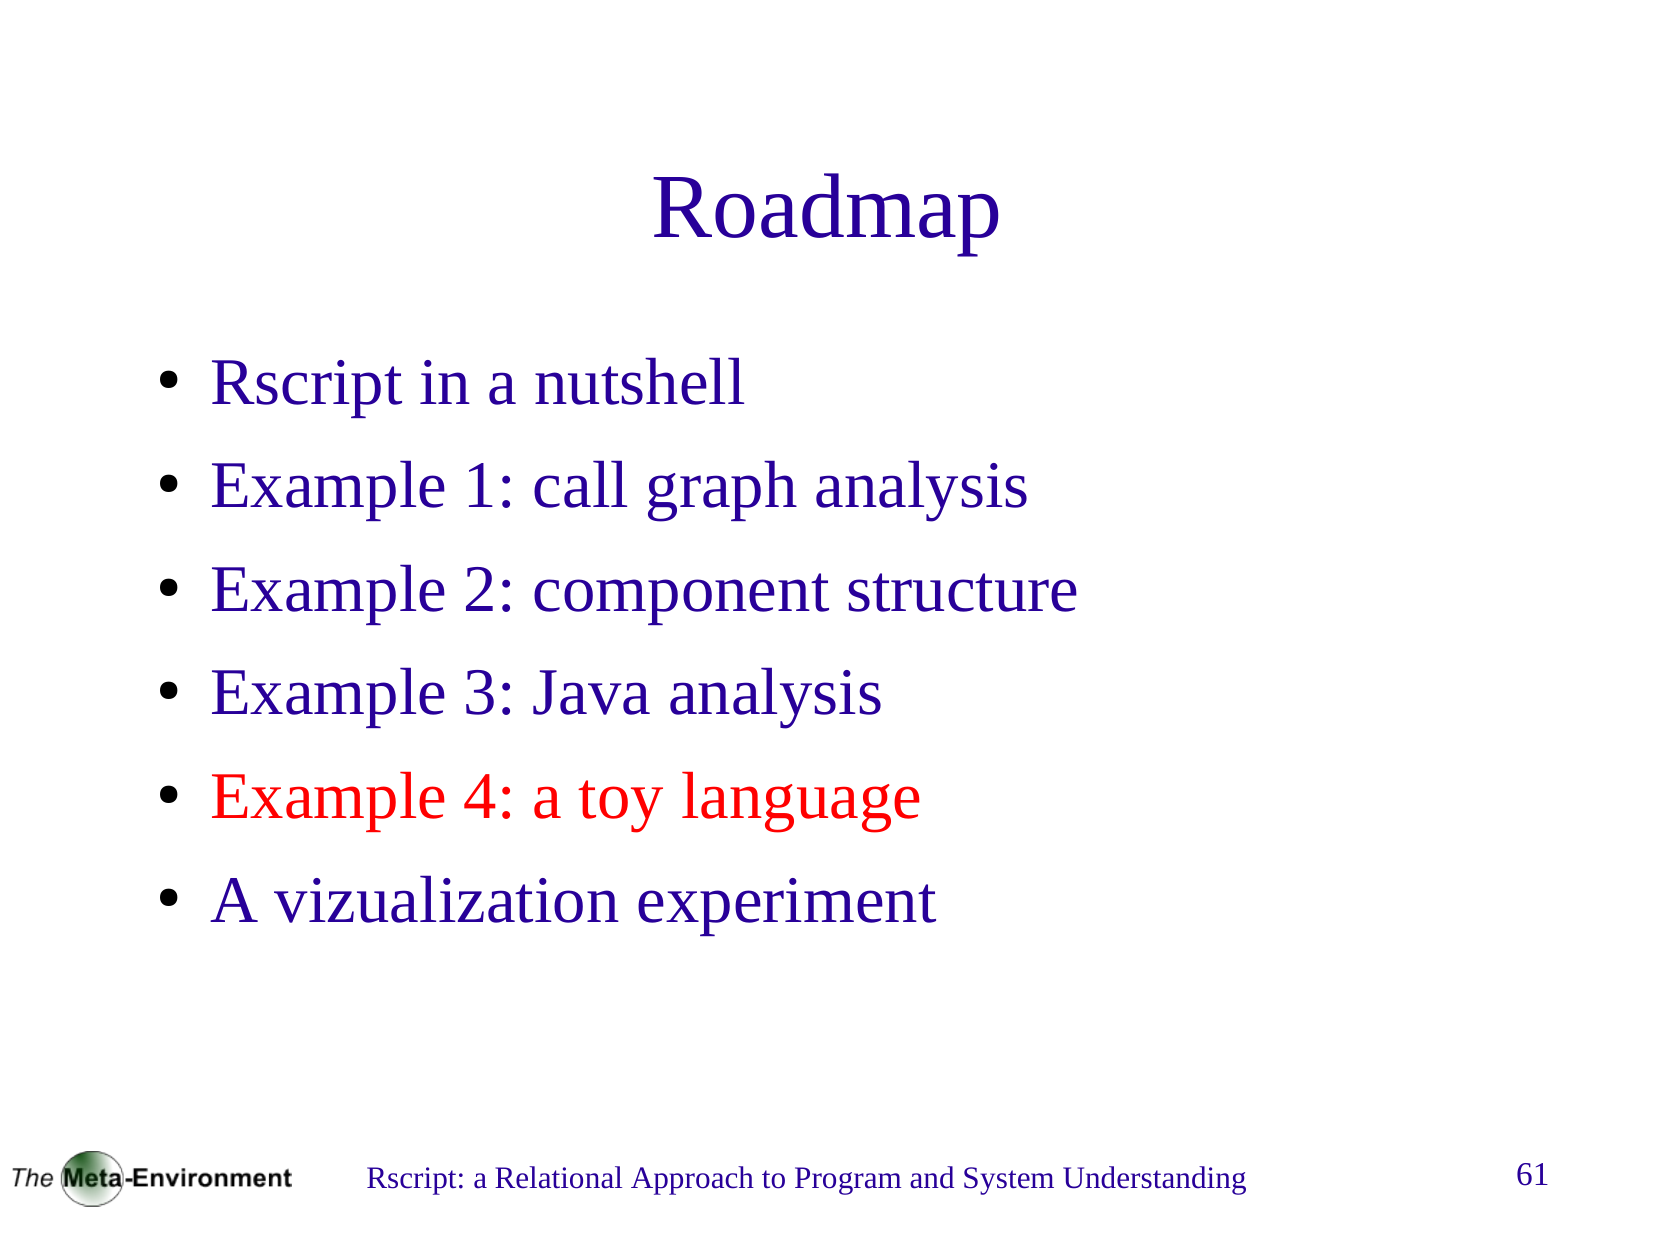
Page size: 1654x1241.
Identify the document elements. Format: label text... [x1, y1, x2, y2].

picture [12, 1151, 292, 1207]
title Roadmap [121, 96, 1534, 317]
list Rscript in a nutshell Example 1: call graph analysis Example 2: component structure Example 3: Java analysis Example 4: a toy language A vizualization experiment [121, 344, 1534, 1127]
